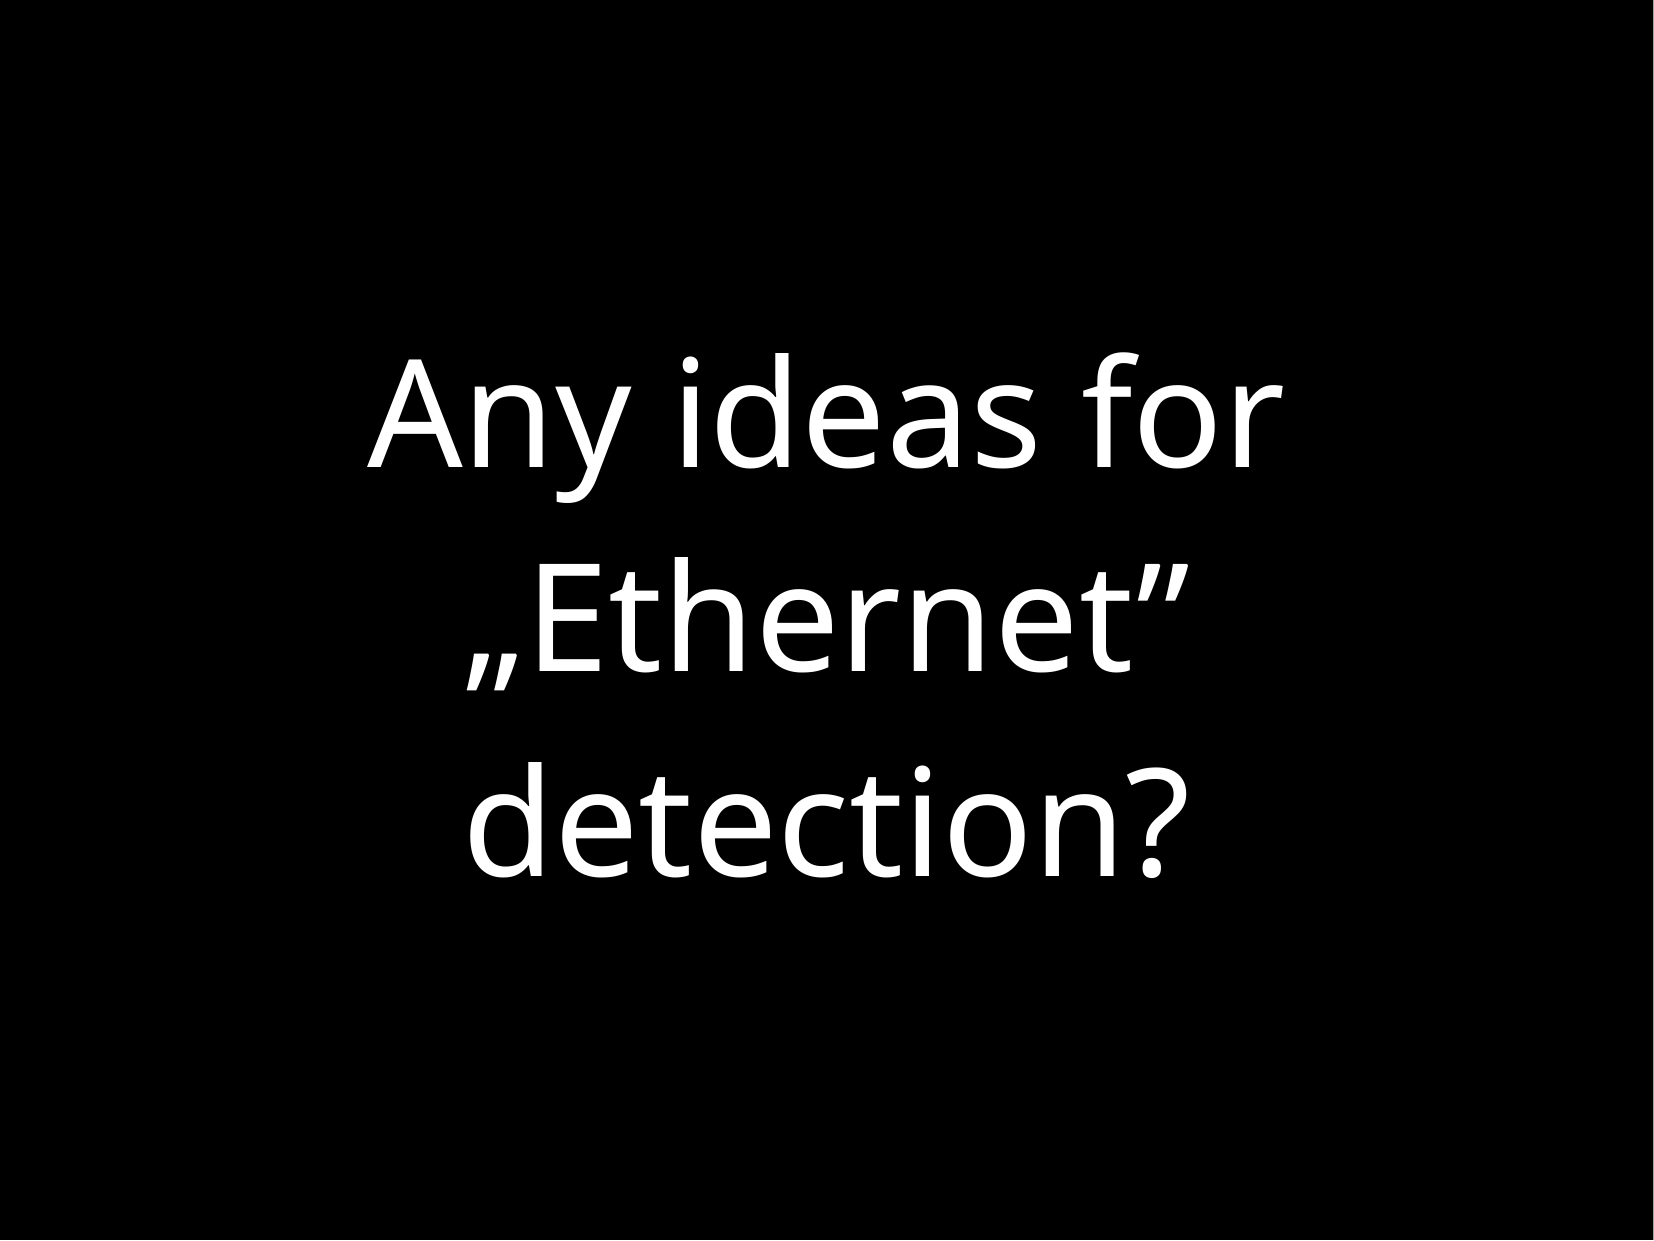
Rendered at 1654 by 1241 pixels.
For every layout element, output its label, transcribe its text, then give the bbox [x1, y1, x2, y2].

title Any ideas for „Ethernet” detection? [82, 46, 1571, 1182]
